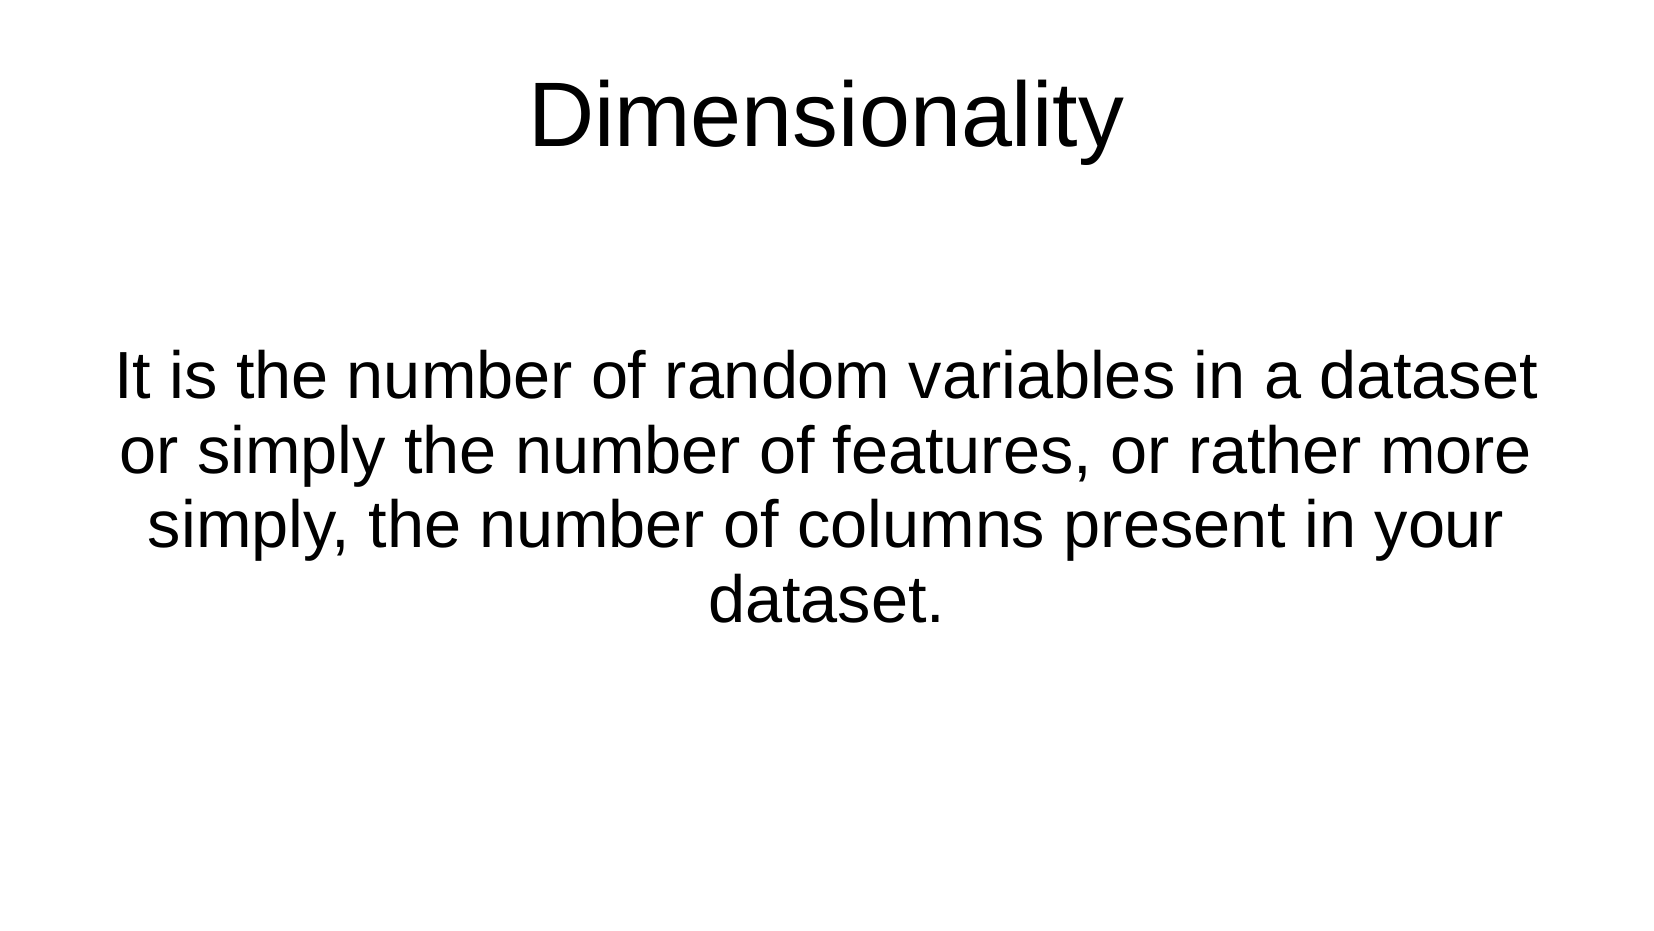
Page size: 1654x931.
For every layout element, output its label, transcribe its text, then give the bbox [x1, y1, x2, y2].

title Dimensionality [82, 37, 1571, 193]
subtitle It is the number of random variables in a dataset or simply the number of features, or rather more simply, the number of columns present in your dataset. [82, 217, 1571, 758]
